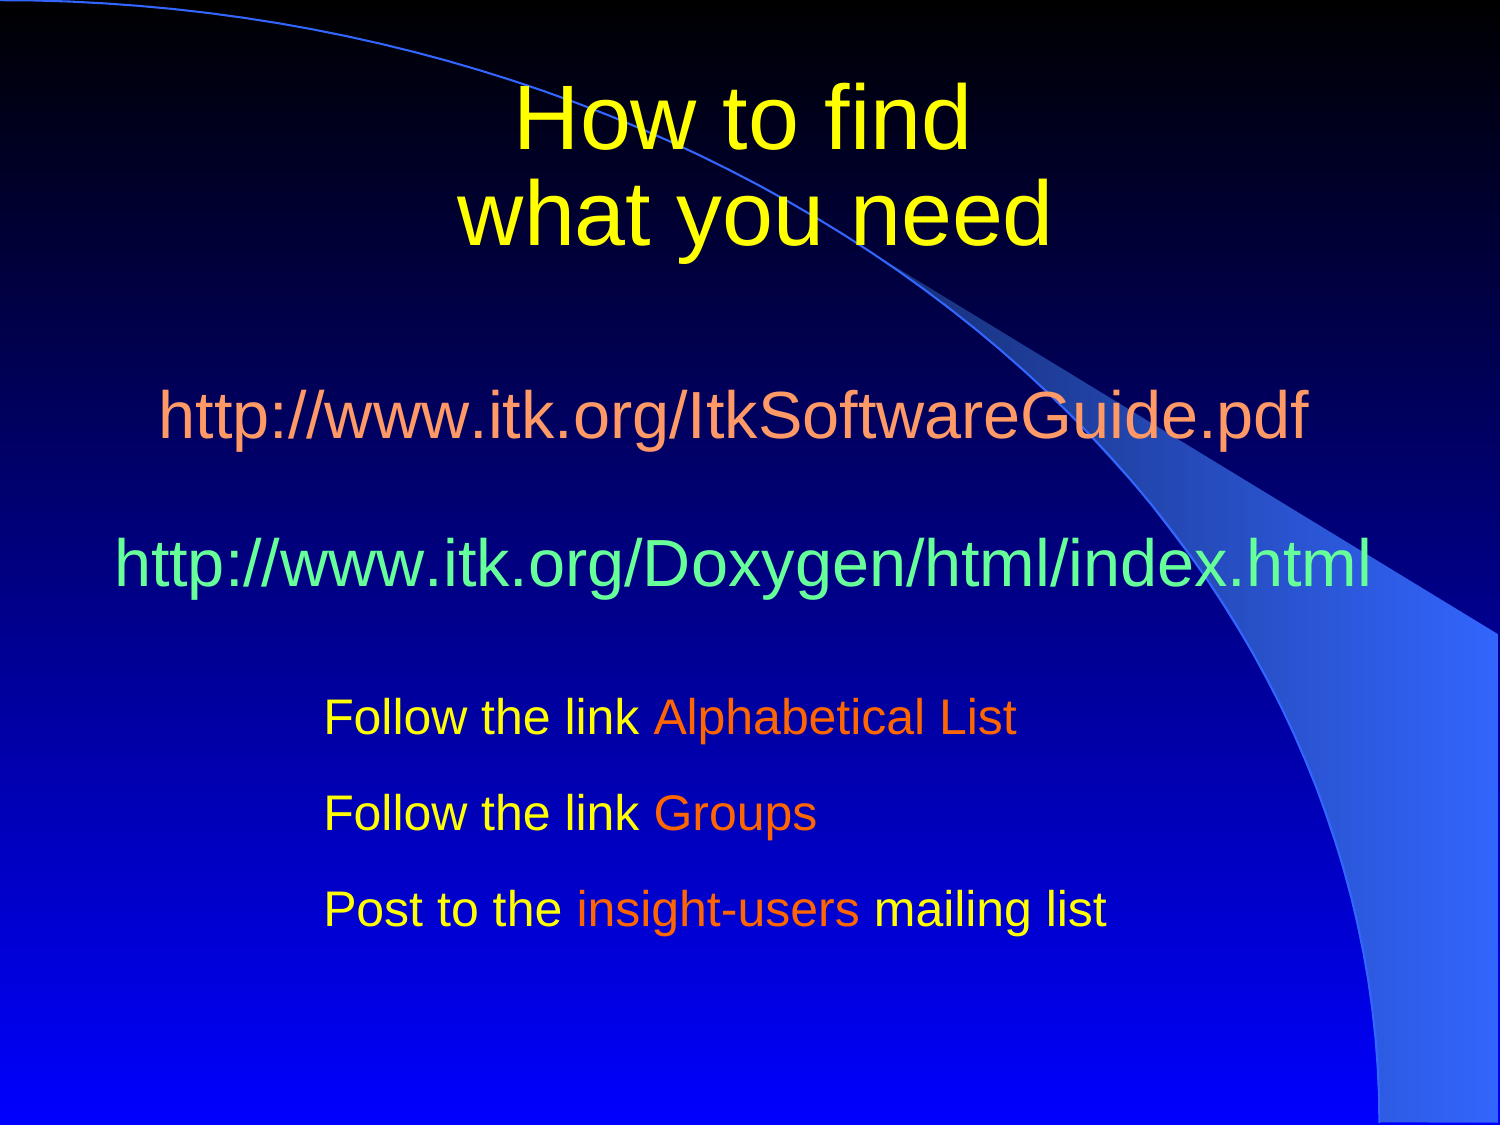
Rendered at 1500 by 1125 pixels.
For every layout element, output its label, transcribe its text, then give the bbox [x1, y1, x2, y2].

text_box http://www.itk.org/ItkSoftwareGuide.pdf [143, 375, 1326, 460]
text_box http://www.itk.org/Doxygen/html/index.html [99, 522, 1389, 608]
title How to find what you need [150, 49, 1363, 288]
list Follow the link Alphabetical List Follow the link Groups Post to the insight-users mailing list [308, 662, 1259, 988]
